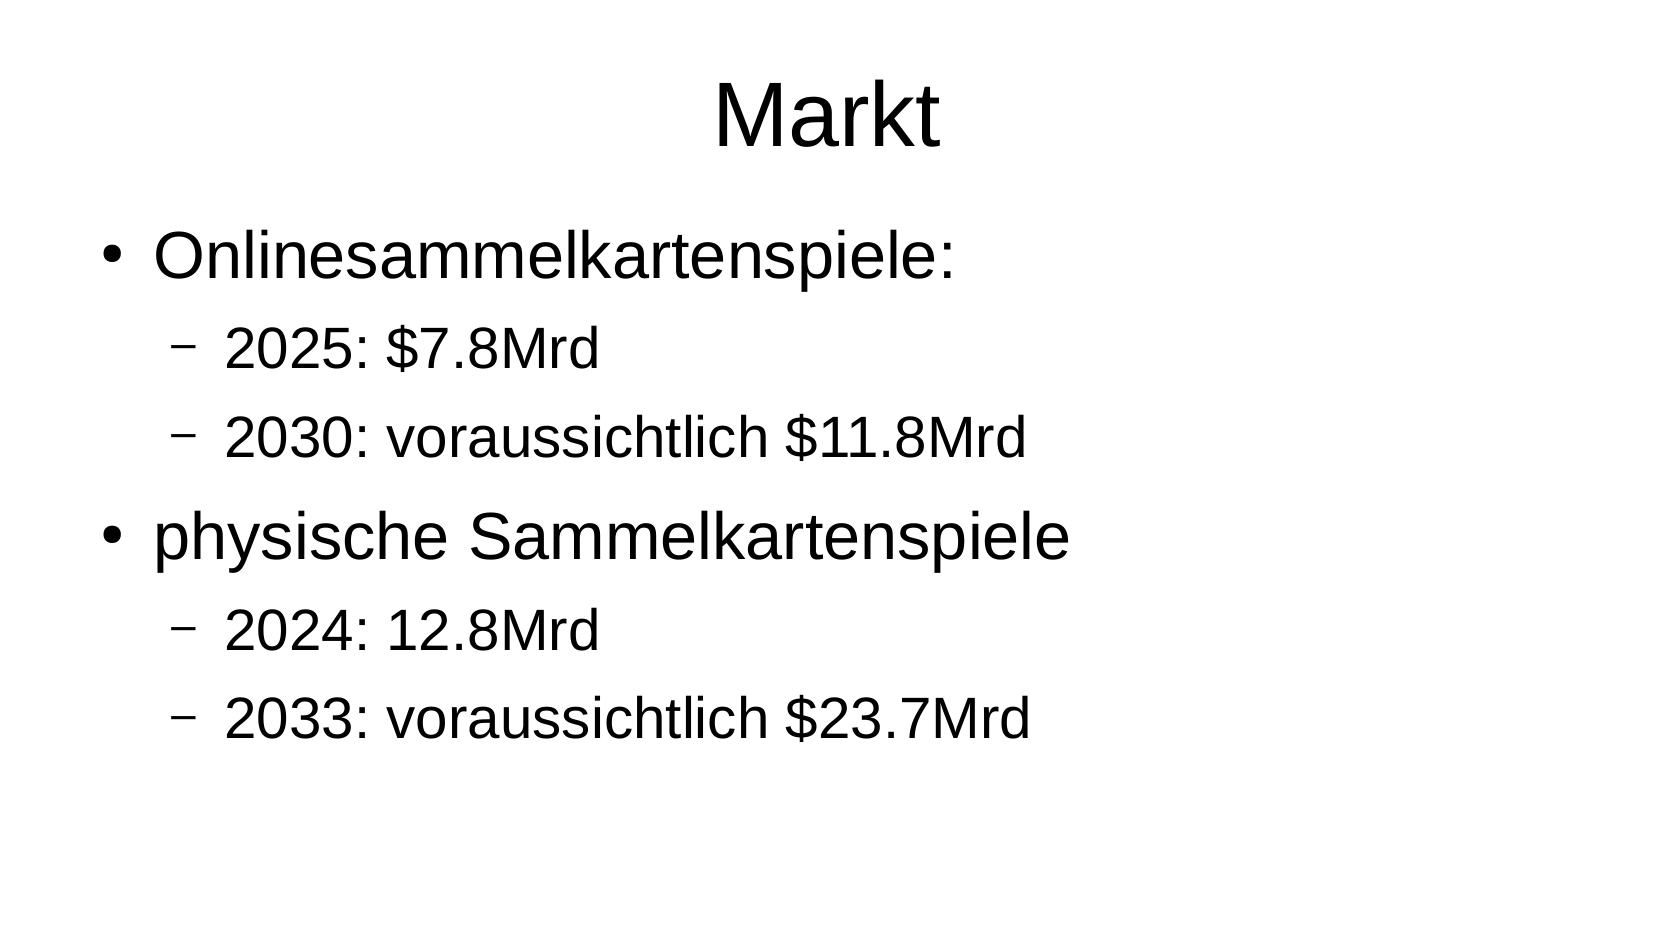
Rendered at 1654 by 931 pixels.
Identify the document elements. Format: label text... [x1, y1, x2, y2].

title Markt [82, 37, 1571, 193]
list Onlinesammelkartenspiele: 2025: $7.8Mrd 2030: voraussichtlich $11.8Mrd physische Sammelkartenspiele 2024: 12.8Mrd 2033: voraussichtlich $23.7Mrd [82, 217, 1571, 758]
